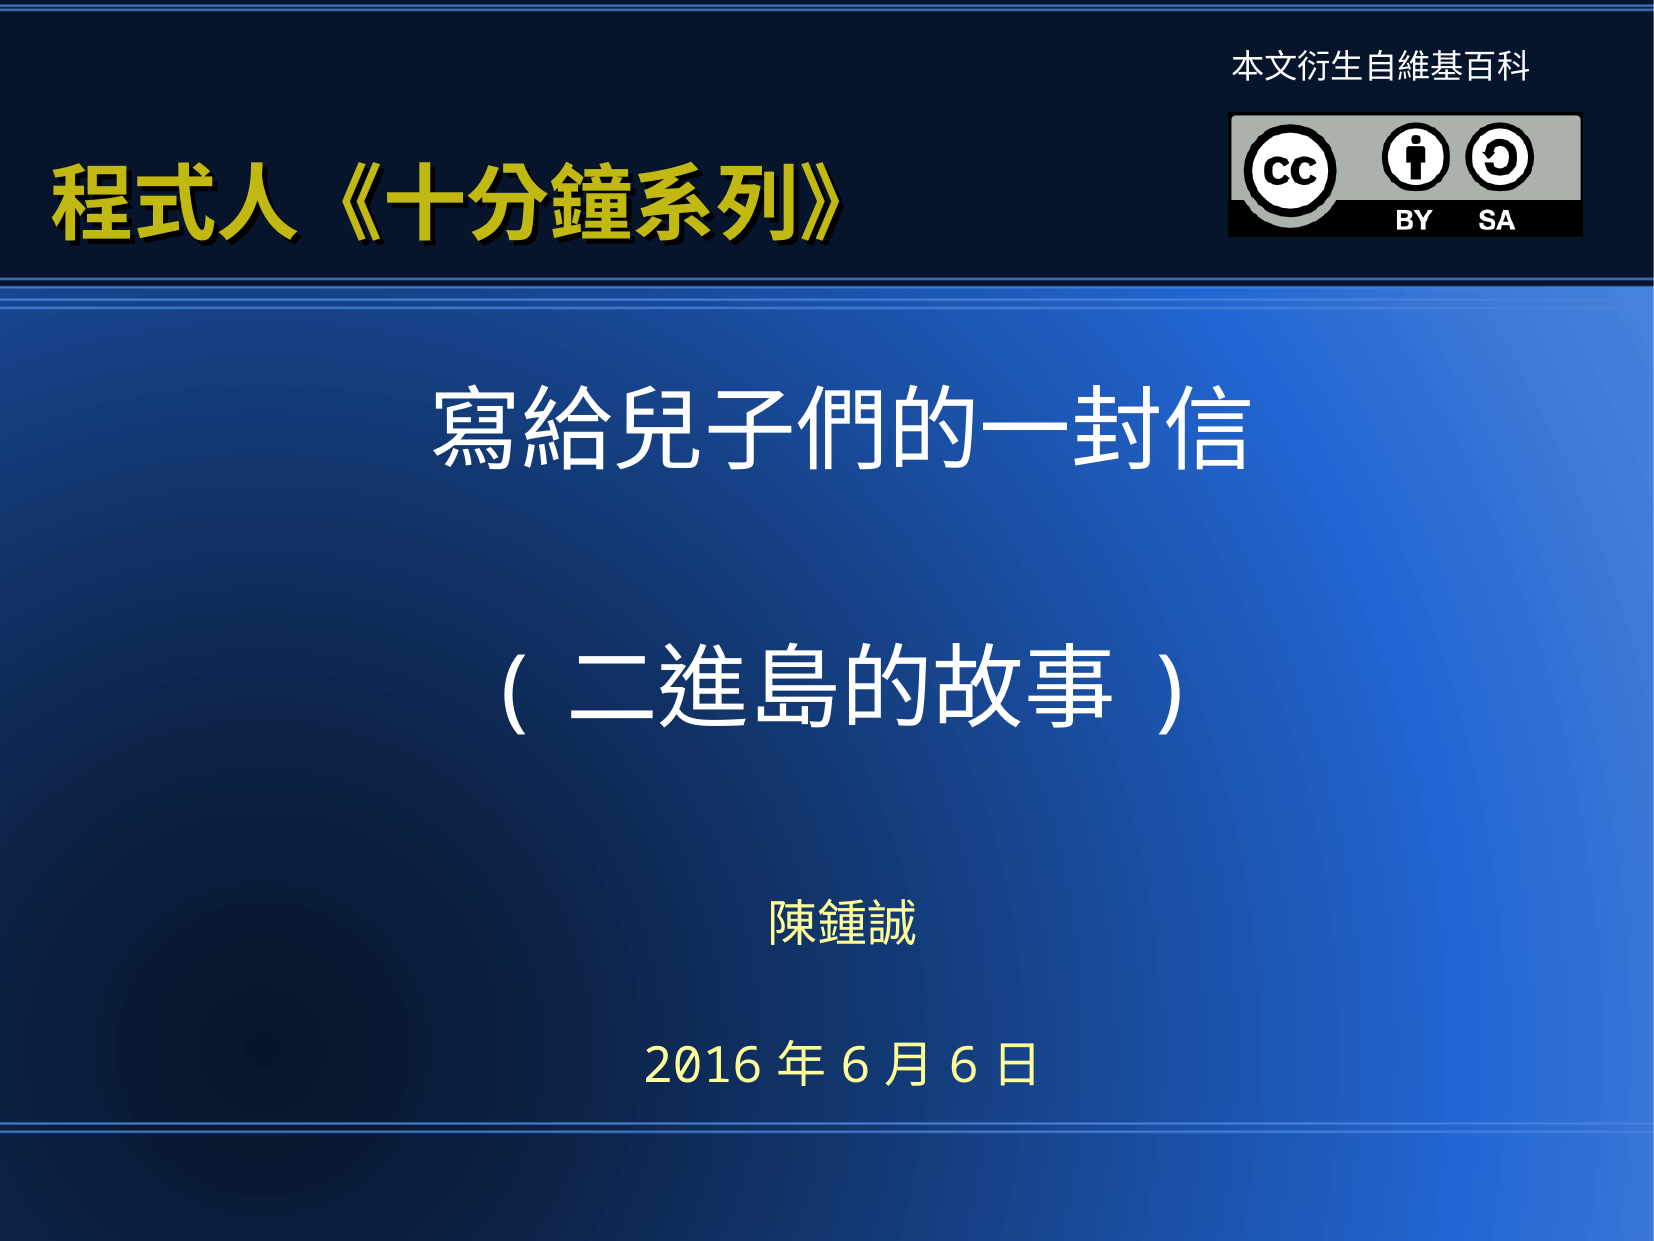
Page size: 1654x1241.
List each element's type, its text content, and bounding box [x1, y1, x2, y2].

picture [0, 0, 1654, 1241]
subtitle 寫給兒子們的一封信 (二進島的故事) 陳鍾誠 2016年6月6日 [59, 326, 1626, 1127]
text_box 程式人《十分鐘系列》 [35, 129, 981, 444]
text_box 本文衍生自維基百科 [1216, 32, 1622, 95]
